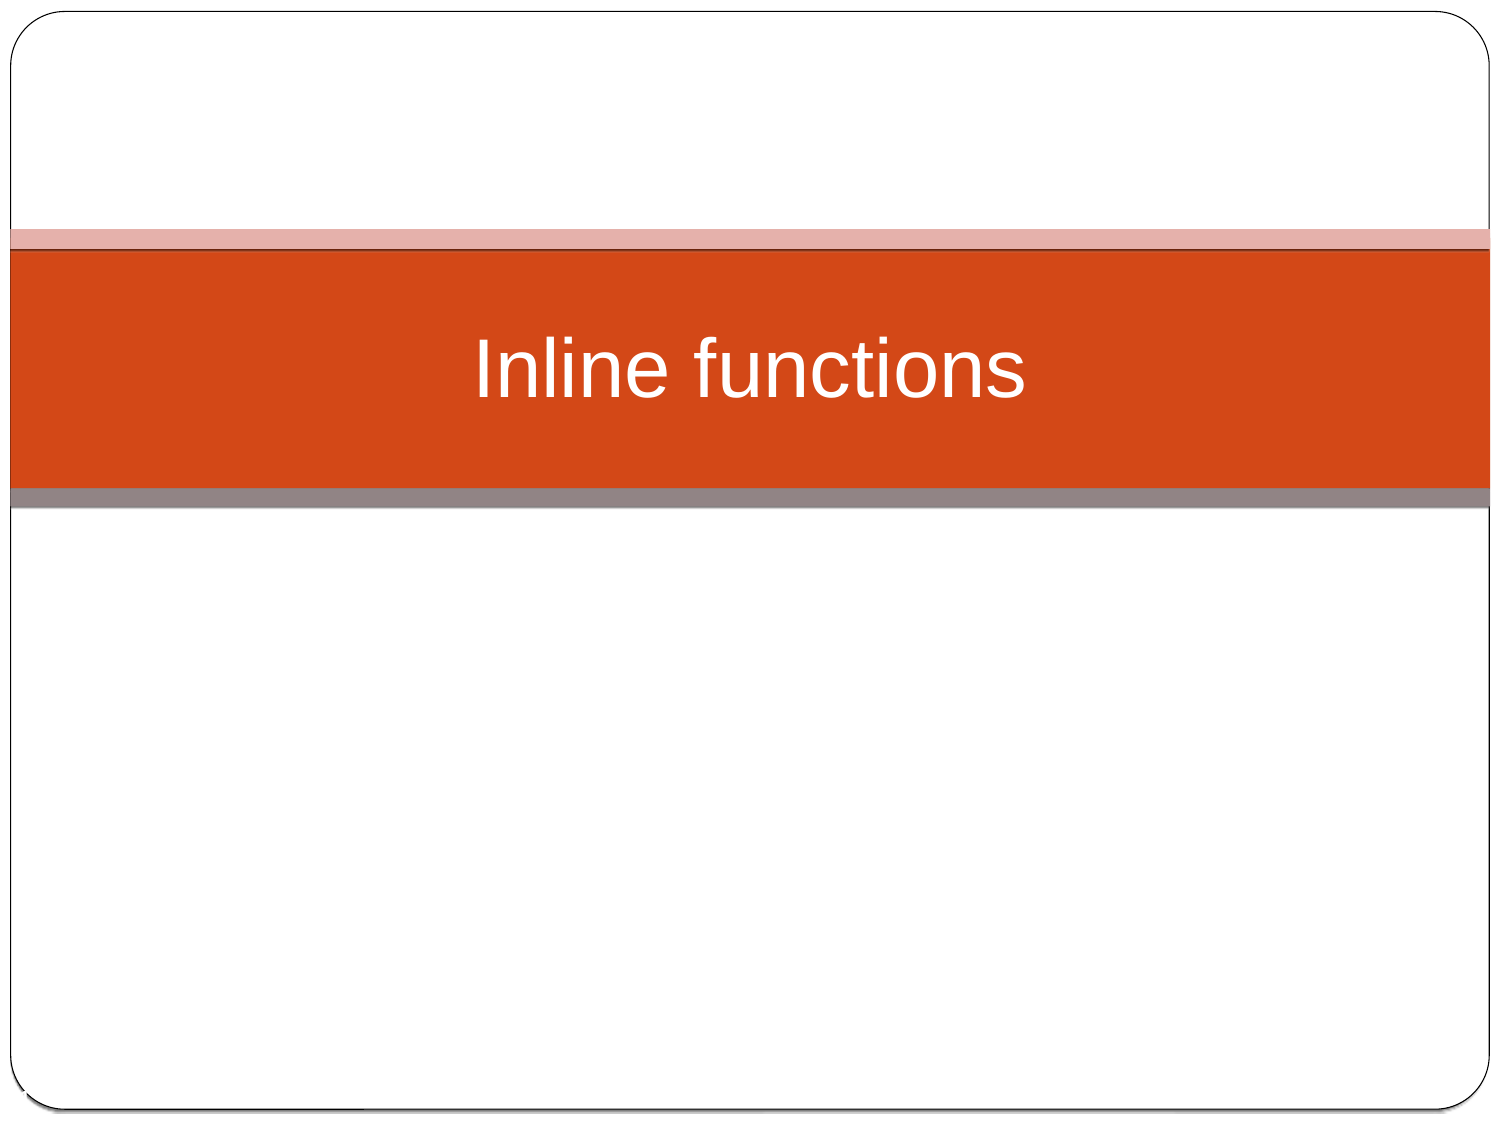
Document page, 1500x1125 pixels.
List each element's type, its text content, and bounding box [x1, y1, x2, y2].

slide_number <number> [0, 1074, 50, 1125]
title Inline functions [75, 247, 1425, 489]
